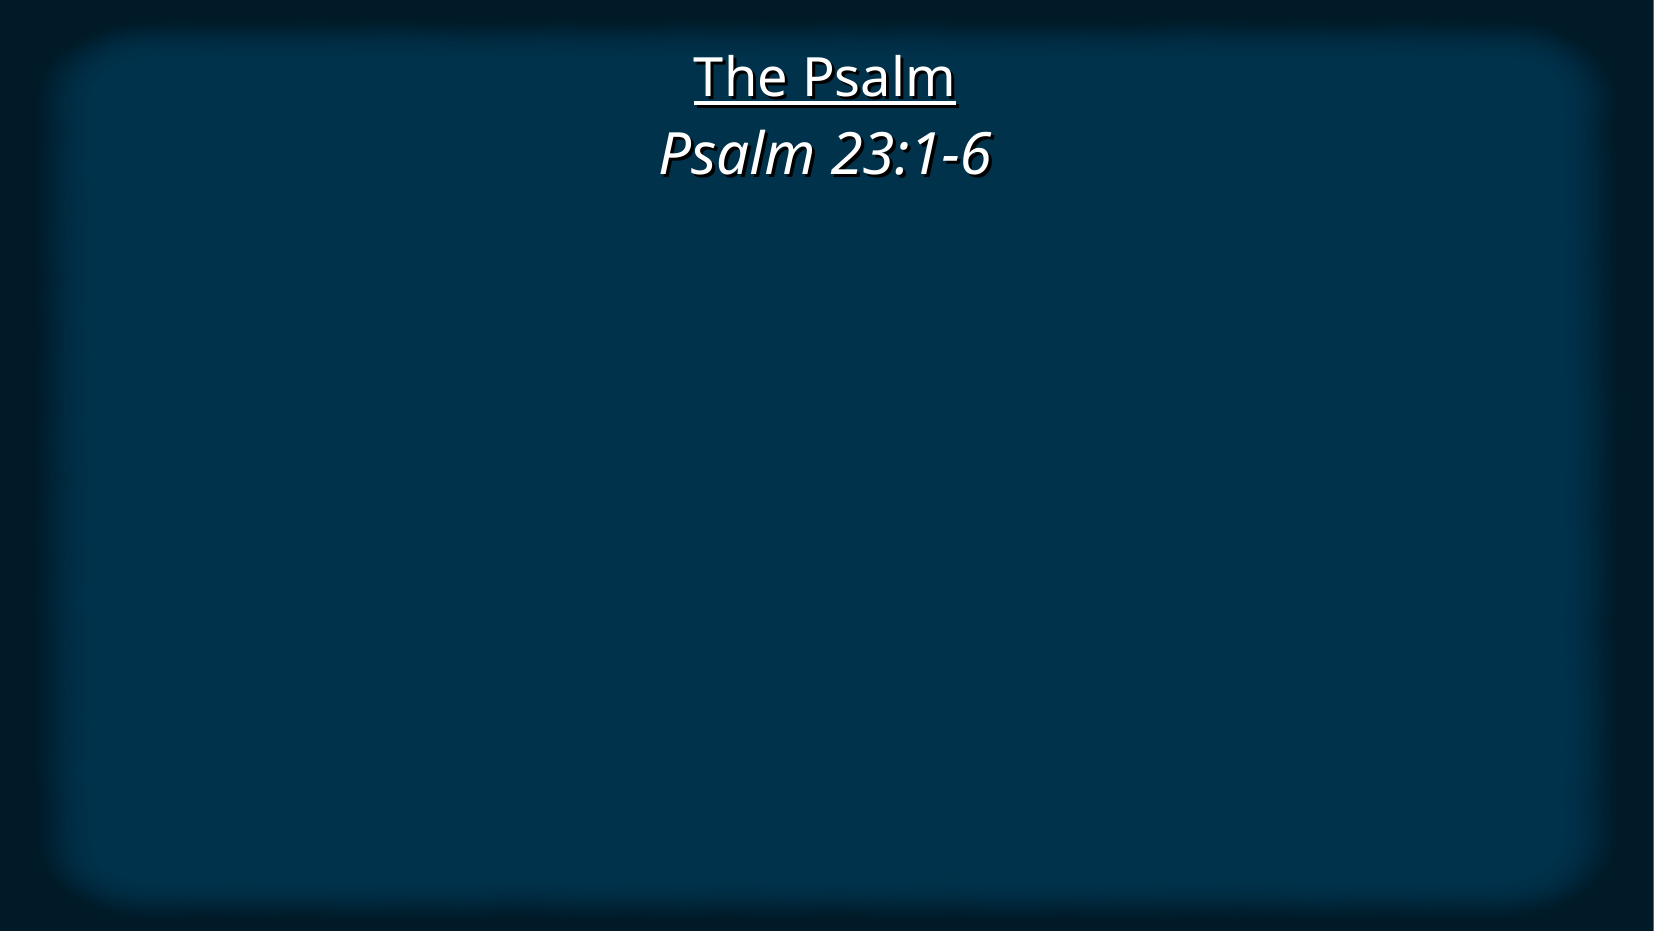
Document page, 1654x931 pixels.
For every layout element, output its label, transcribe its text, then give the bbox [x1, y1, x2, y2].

text_box The Psalm Psalm 23:1-6 [75, 31, 1576, 196]
picture [0, 0, 1654, 931]
